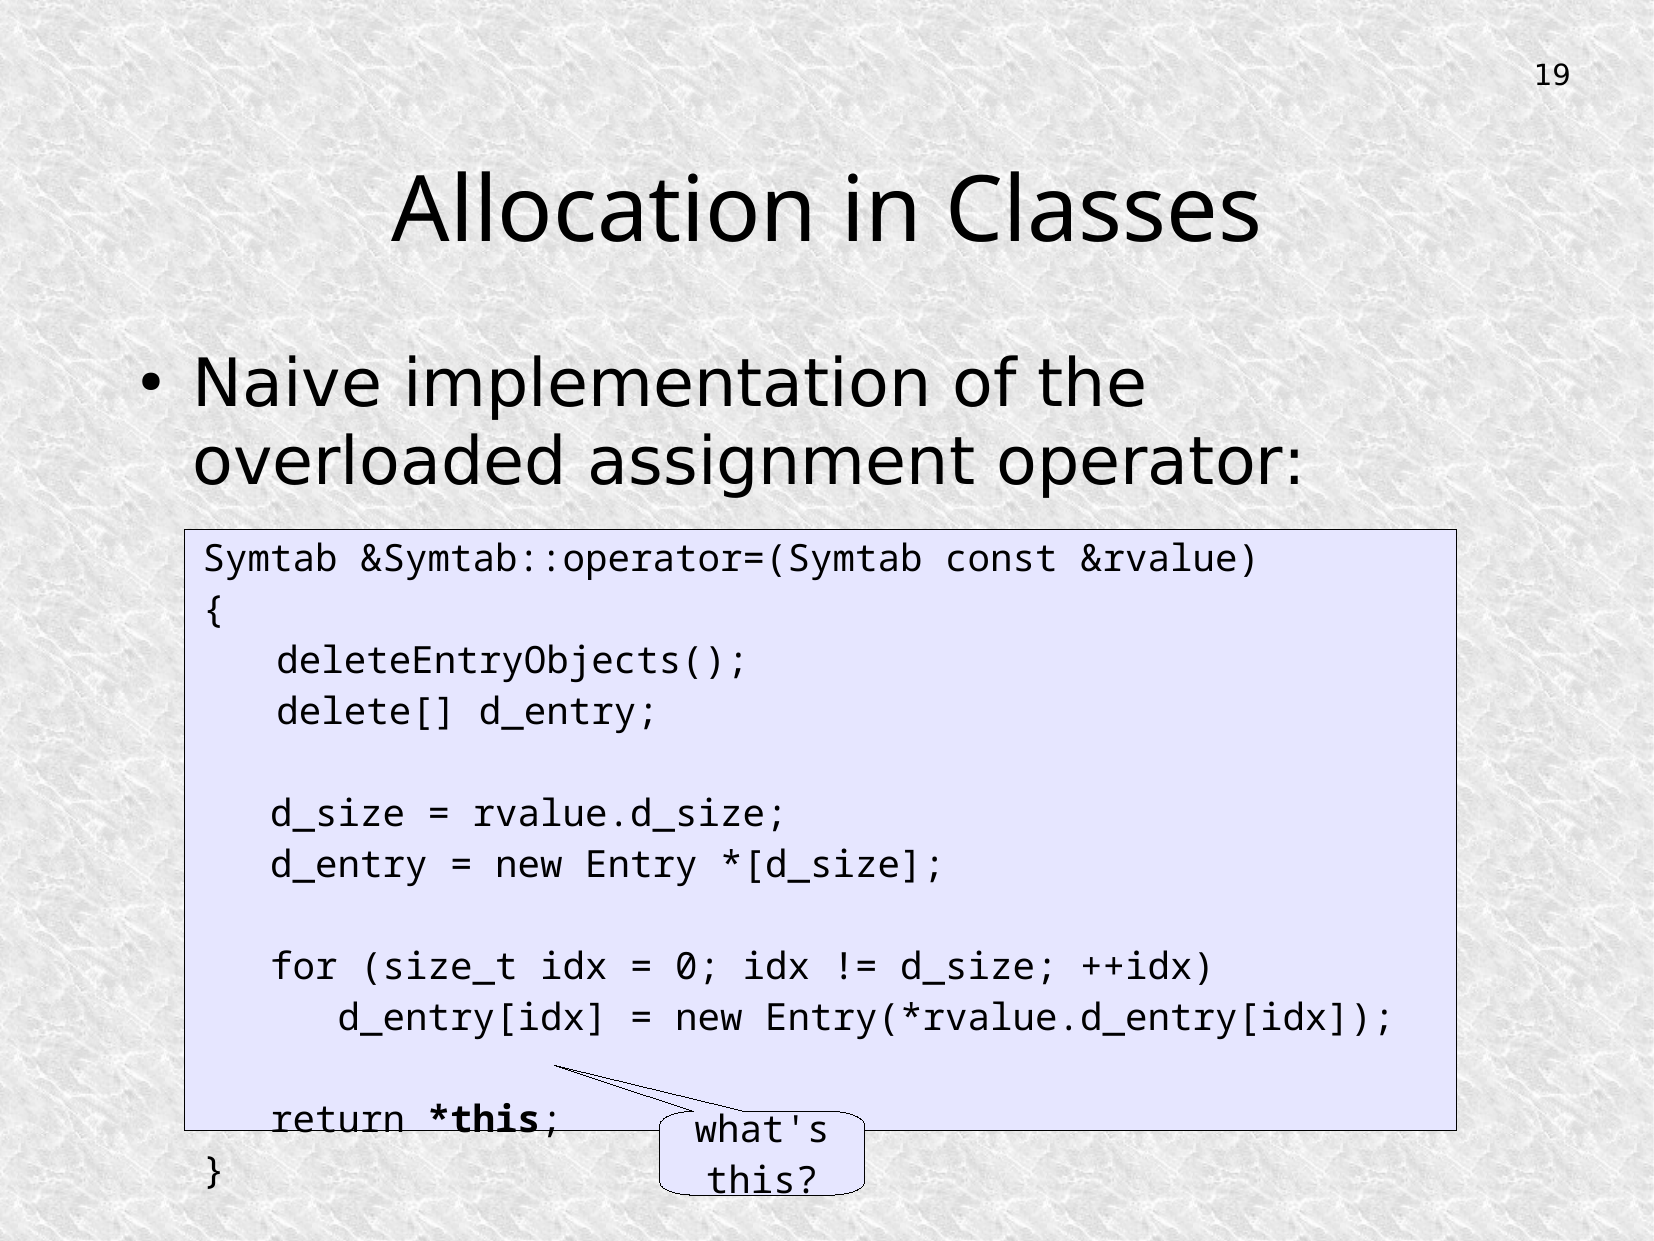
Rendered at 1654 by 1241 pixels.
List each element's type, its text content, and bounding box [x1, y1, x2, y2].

text_box [388, 1127, 398, 1131]
text_box [493, 1127, 504, 1131]
title Allocation in Classes [121, 102, 1534, 311]
text_box [402, 1127, 459, 1131]
list Naive implementation of the overloaded assignment operator: [121, 344, 1534, 1127]
text_box [299, 1127, 324, 1131]
text_box [357, 1127, 368, 1131]
text_box [553, 1127, 659, 1131]
text_box [535, 1127, 550, 1131]
picture [0, 0, 1654, 1241]
text_box [282, 1127, 298, 1131]
text_box [510, 1127, 520, 1131]
text_box [372, 1127, 385, 1131]
text_box [184, 1127, 278, 1131]
text_box [326, 1127, 341, 1131]
text_box [865, 1127, 1457, 1131]
text_box what's this? [554, 1065, 865, 1196]
